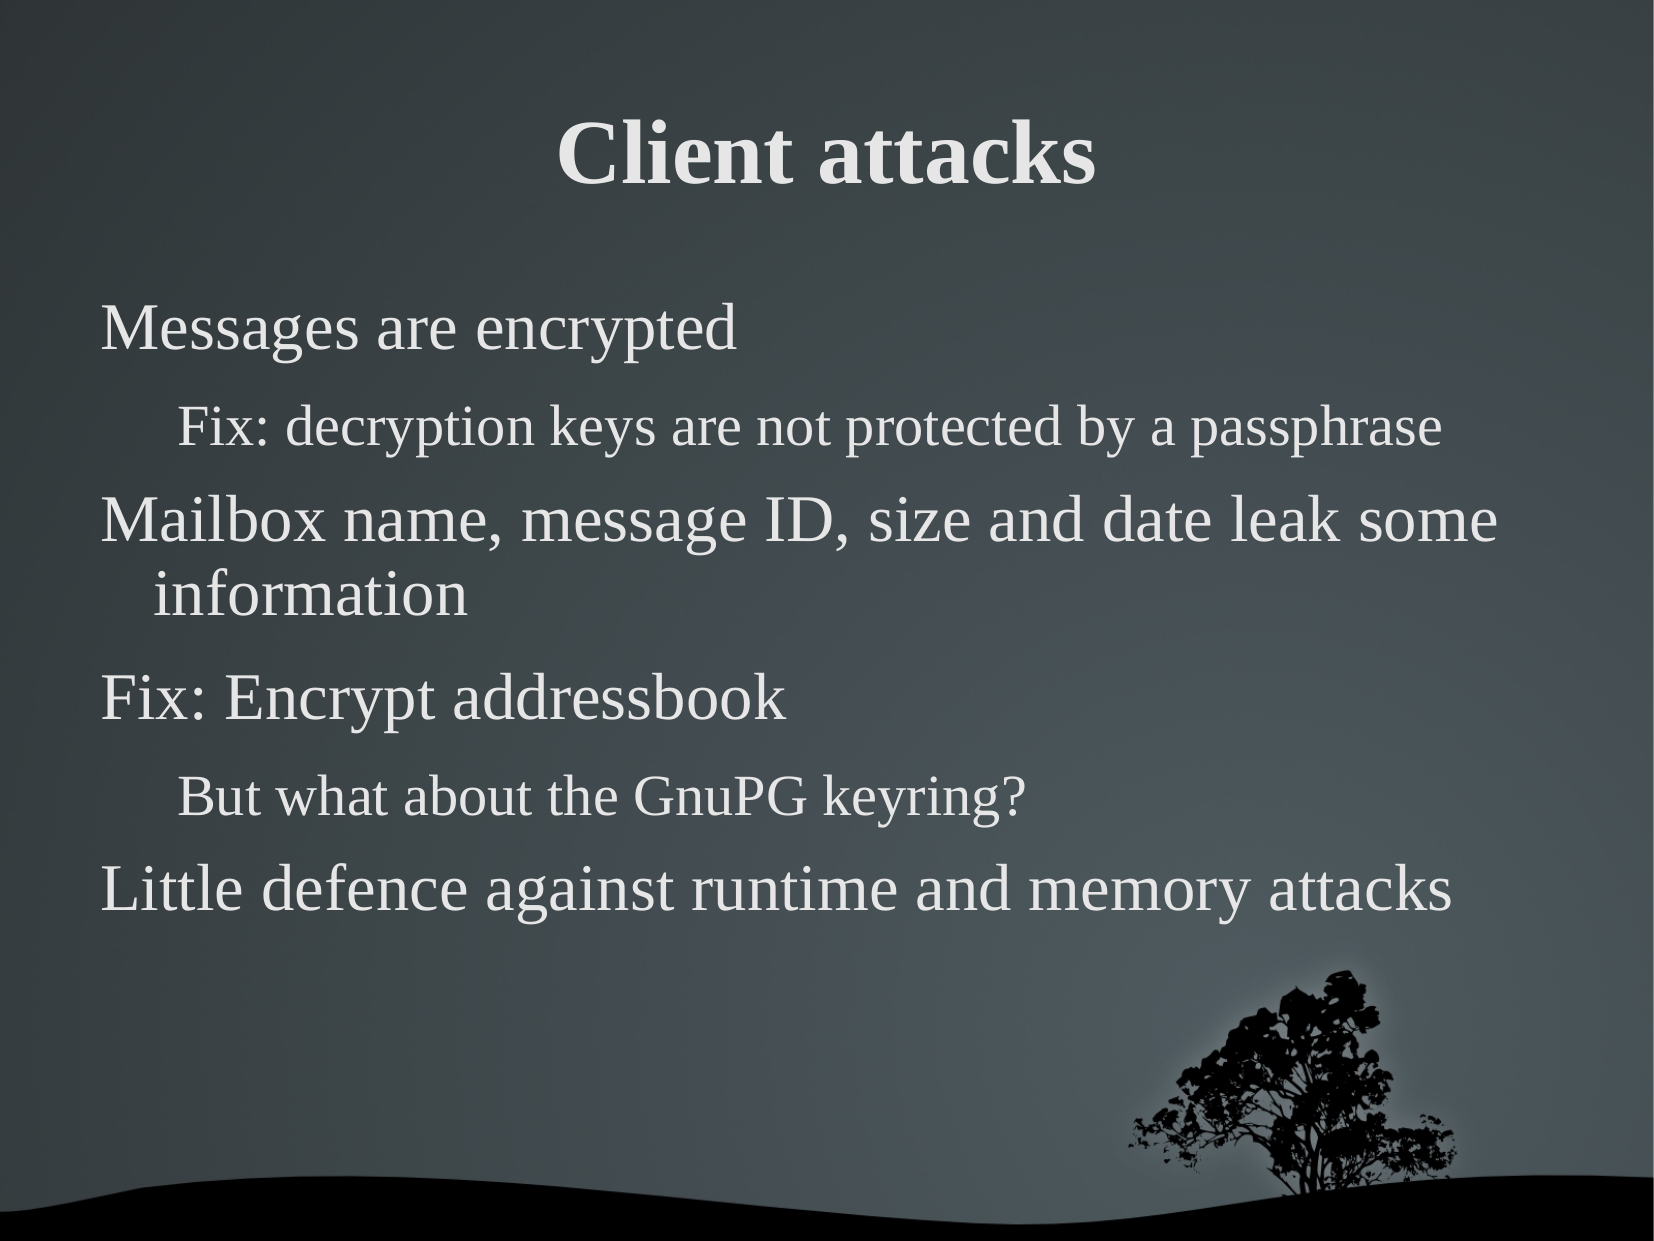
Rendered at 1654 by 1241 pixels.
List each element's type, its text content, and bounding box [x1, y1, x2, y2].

title Client attacks [82, 56, 1571, 250]
list Messages are encrypted Fix: decryption keys are not protected by a passphrase Mailbox name, message ID, size and date leak some information Fix: Encrypt addressbook But what about the GnuPG keyring? Little defence against runtime and memory attacks [82, 290, 1571, 1094]
picture [0, 0, 1654, 1241]
